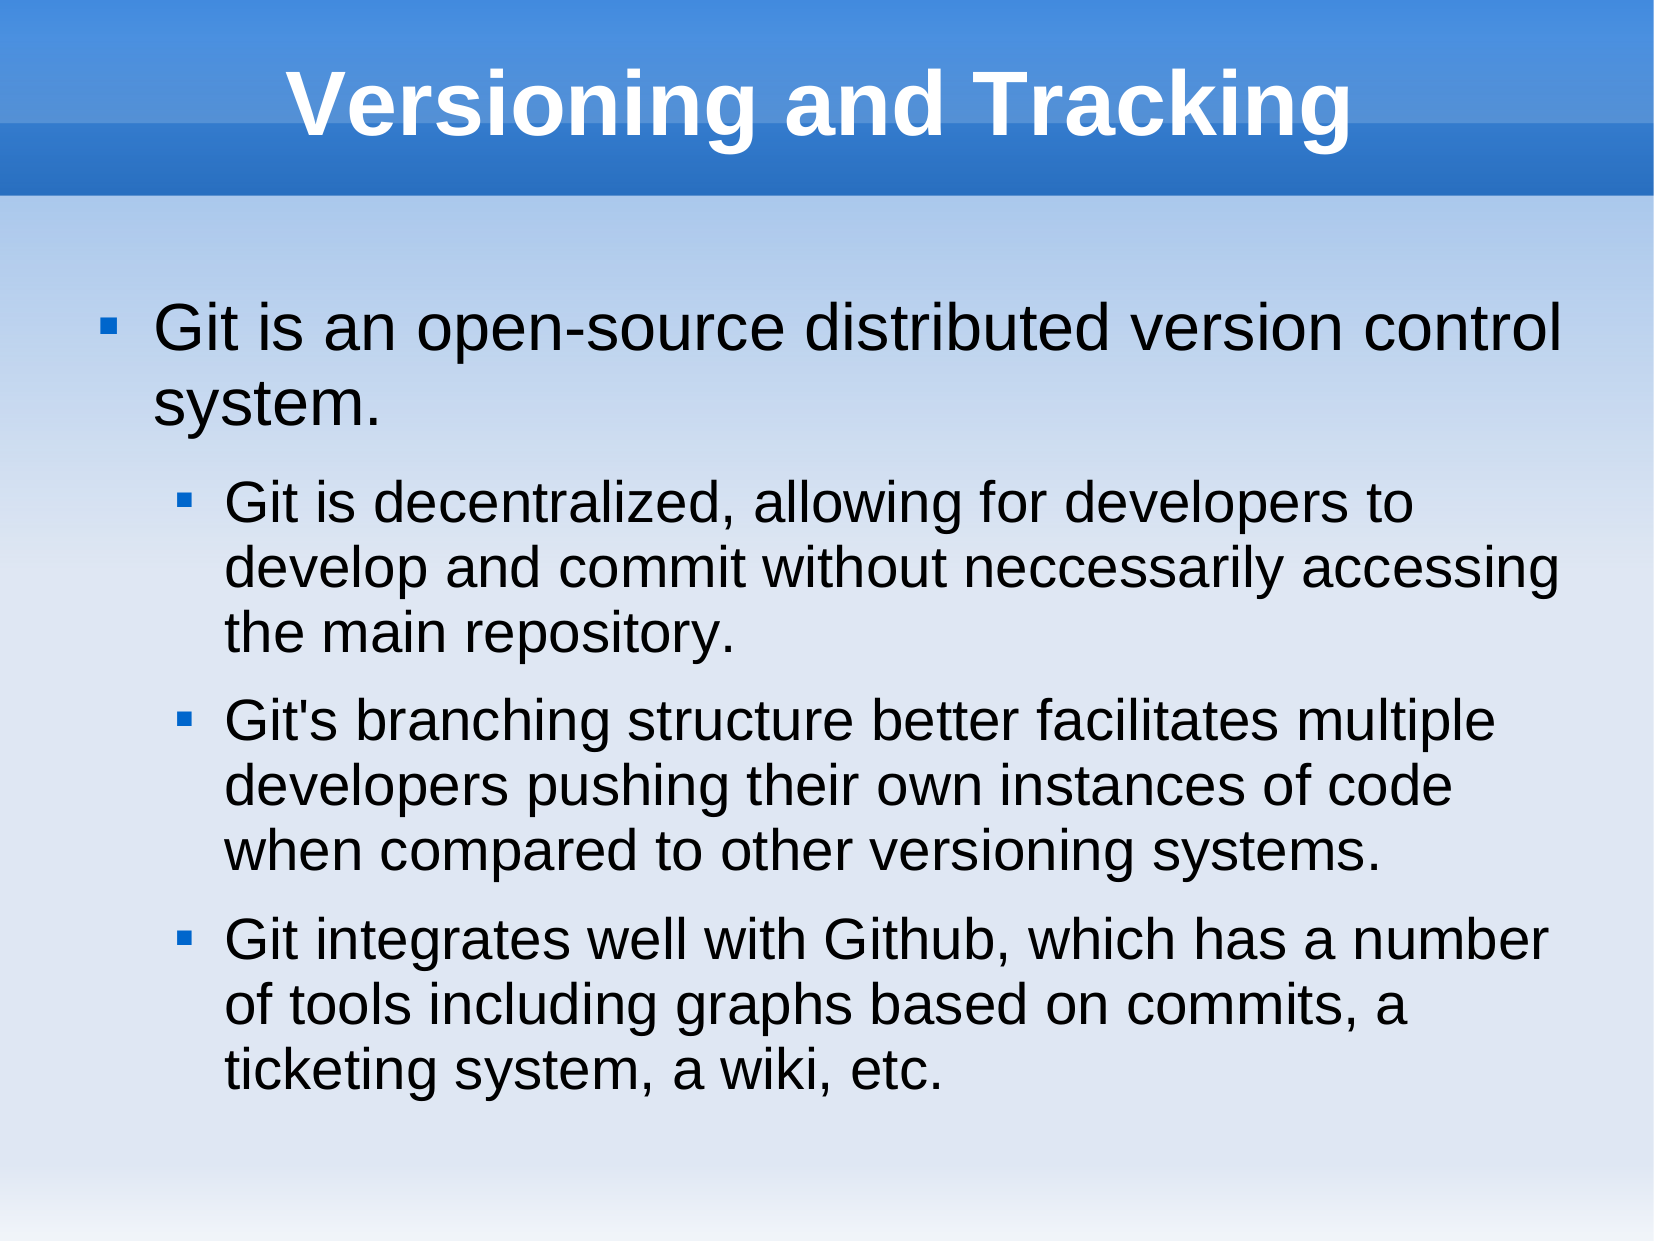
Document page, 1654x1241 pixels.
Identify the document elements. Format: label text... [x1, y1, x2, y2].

list Git is an open-source distributed version control system. Git is decentralized, allowing for developers to develop and commit without neccessarily accessing the main repository. Git's branching structure better facilitates multiple developers pushing their own instances of code when compared to other versioning systems. Git integrates well with Github, which has a number of tools including graphs based on commits, a ticketing system, a wiki, etc. [82, 290, 1571, 1102]
picture [0, 0, 1654, 1241]
title Versioning and Tracking [76, 7, 1565, 200]
